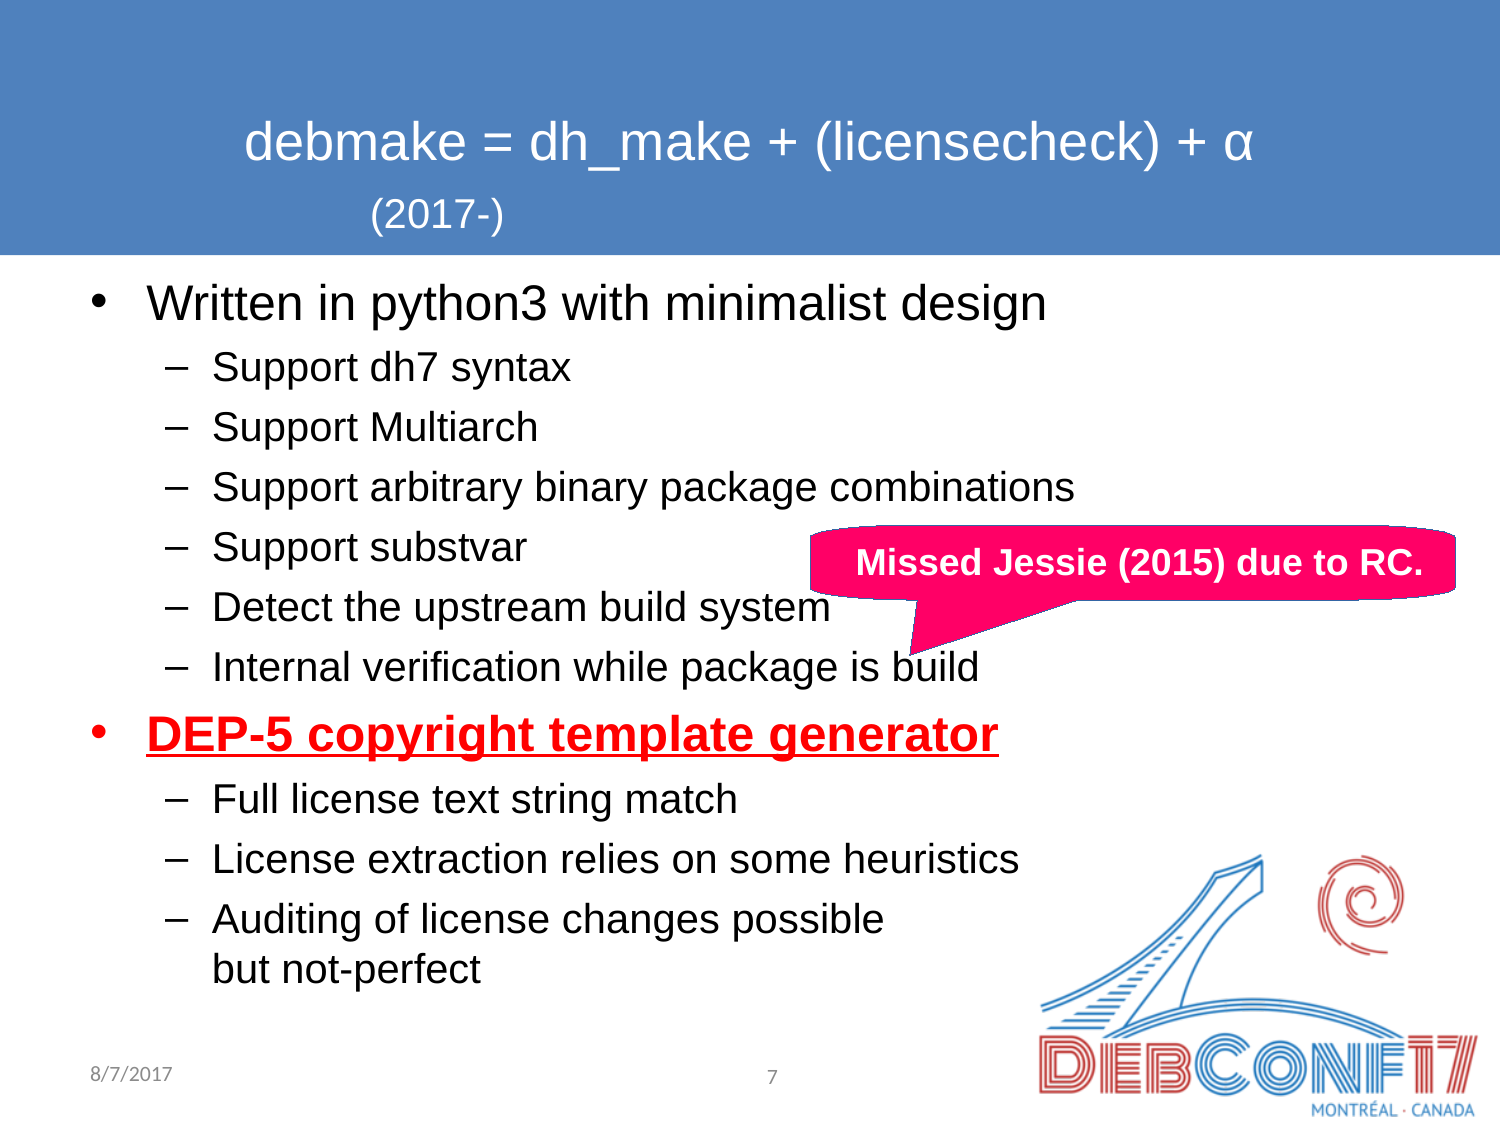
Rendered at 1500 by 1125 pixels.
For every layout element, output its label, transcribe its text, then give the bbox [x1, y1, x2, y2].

title debmake = dh_make + (licensecheck) + α [75, 45, 1425, 233]
picture [999, 806, 1500, 1125]
text_box Missed Jessie (2015) due to RC. [810, 525, 1456, 656]
list Written in python3 with minimalist design Support dh7 syntax Support Multiarch Support arbitrary binary package combinations Support substvar Detect the upstream build system Internal verification while package is build DEP-5 copyright template generator Full license text string match License extraction relies on some heuristics Auditing of license changes possible but not-perfect [75, 262, 1425, 1046]
slide_number 19 [442, 1045, 793, 1106]
slide_number 8/7/2017 [75, 1042, 425, 1103]
text_box (2017-) [355, 179, 520, 245]
